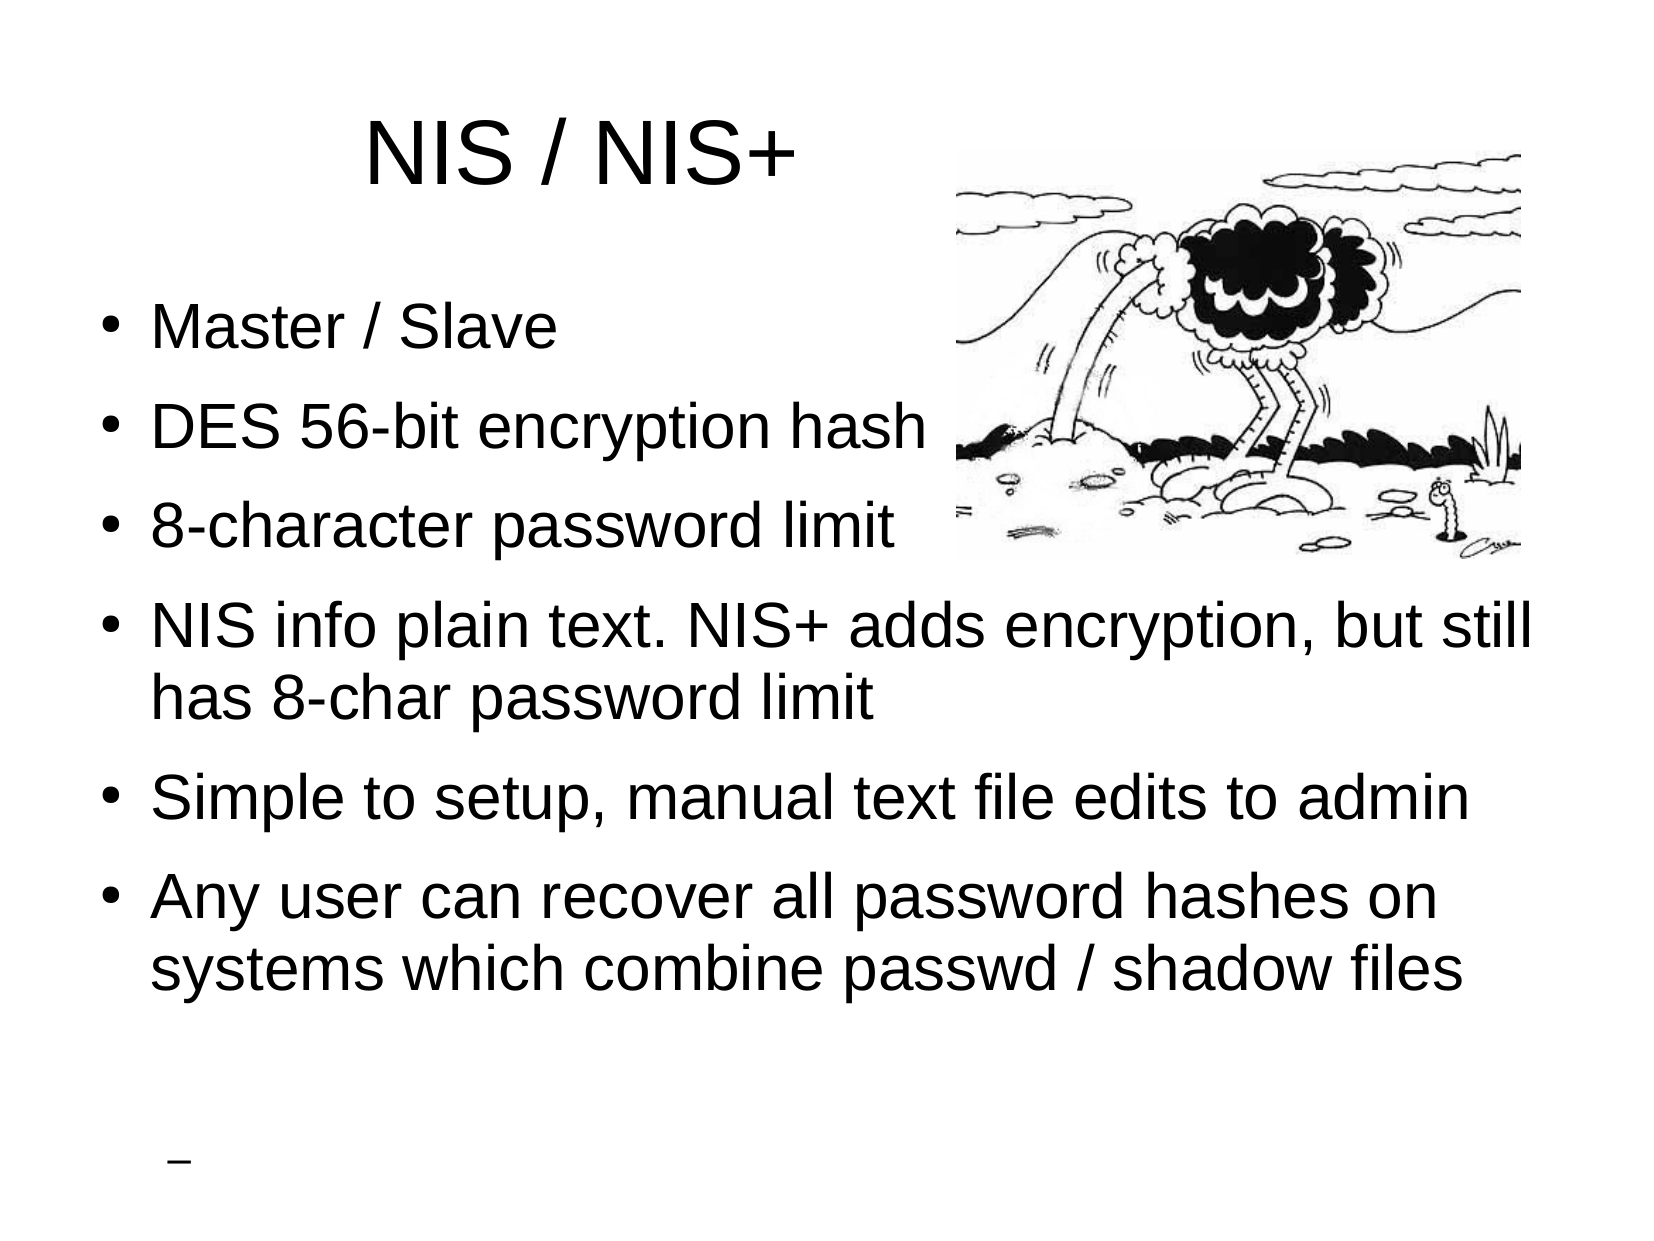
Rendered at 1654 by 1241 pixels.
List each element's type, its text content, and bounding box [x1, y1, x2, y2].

picture [956, 150, 1521, 559]
list Master / Slave DES 56-bit encryption hash 8-character password limit NIS info plain text. NIS+ adds encryption, but still has 8-char password limit Simple to setup, manual text file edits to admin Any user can recover all password hashes on systems which combine passwd / shadow files [82, 290, 1571, 1010]
title NIS / NIS+ [82, 49, 1571, 257]
